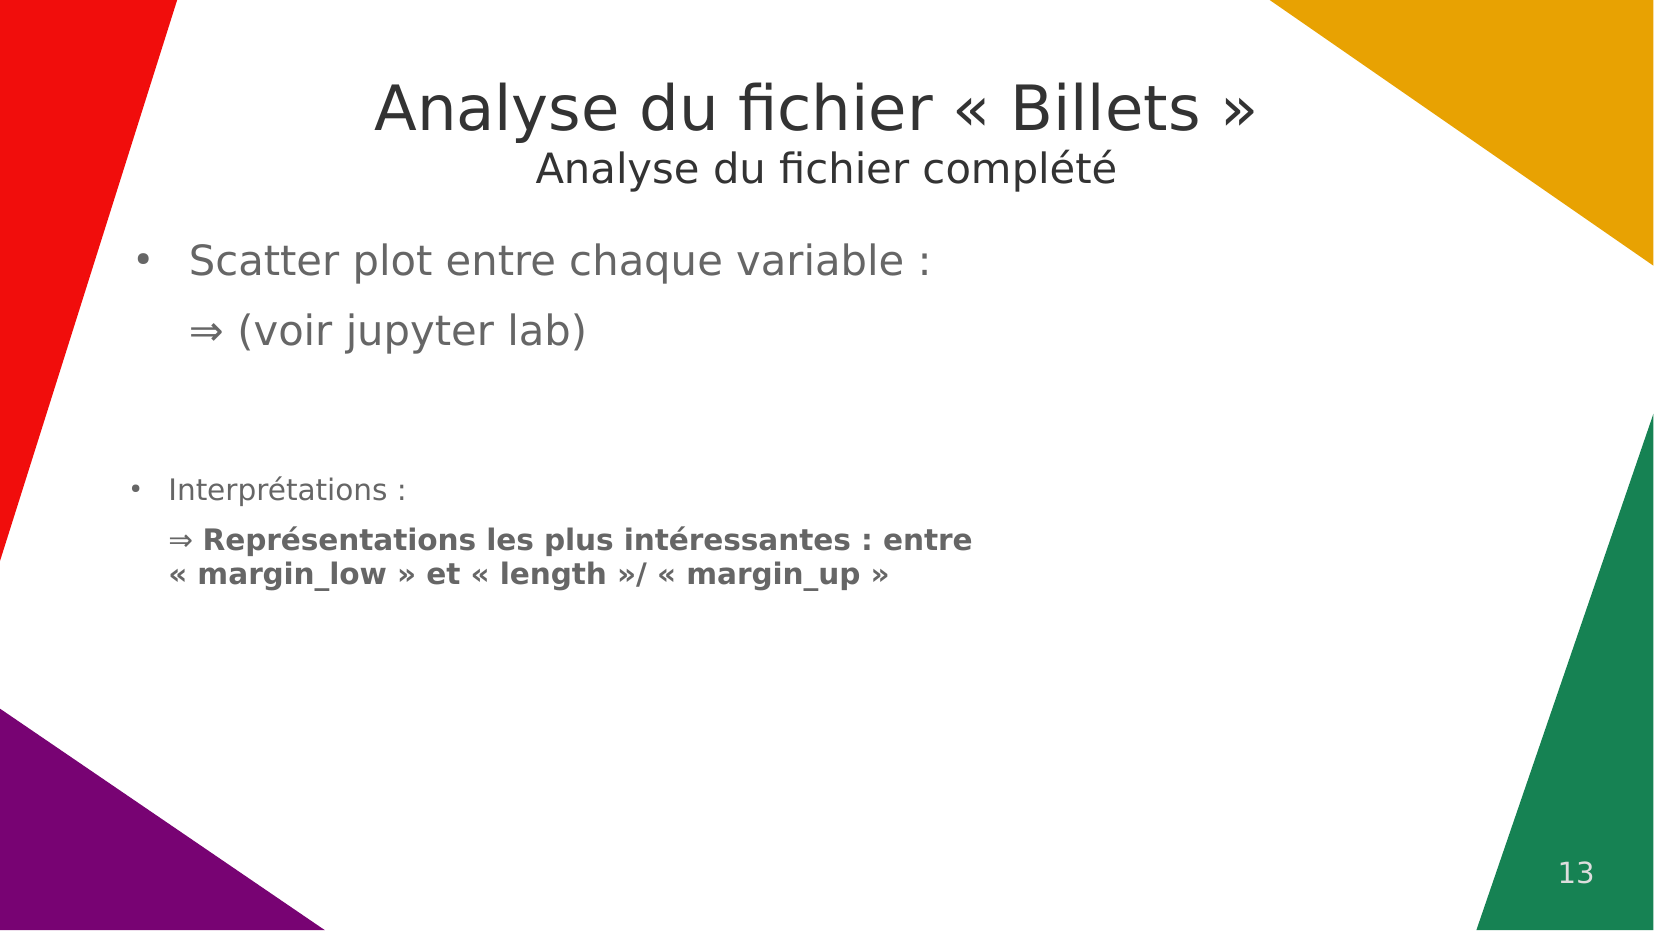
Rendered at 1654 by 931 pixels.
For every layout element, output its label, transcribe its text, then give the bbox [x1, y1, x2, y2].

list Interprétations : ⇒ Représentations les plus intéressantes : entre « margin_low » et « length »/ « margin_up » [118, 472, 975, 621]
title Analyse du fichier « Billets » Analyse du fichier complété [118, 59, 1536, 207]
list Scatter plot entre chaque variable : ⇒ (voir jupyter lab) [118, 236, 975, 384]
